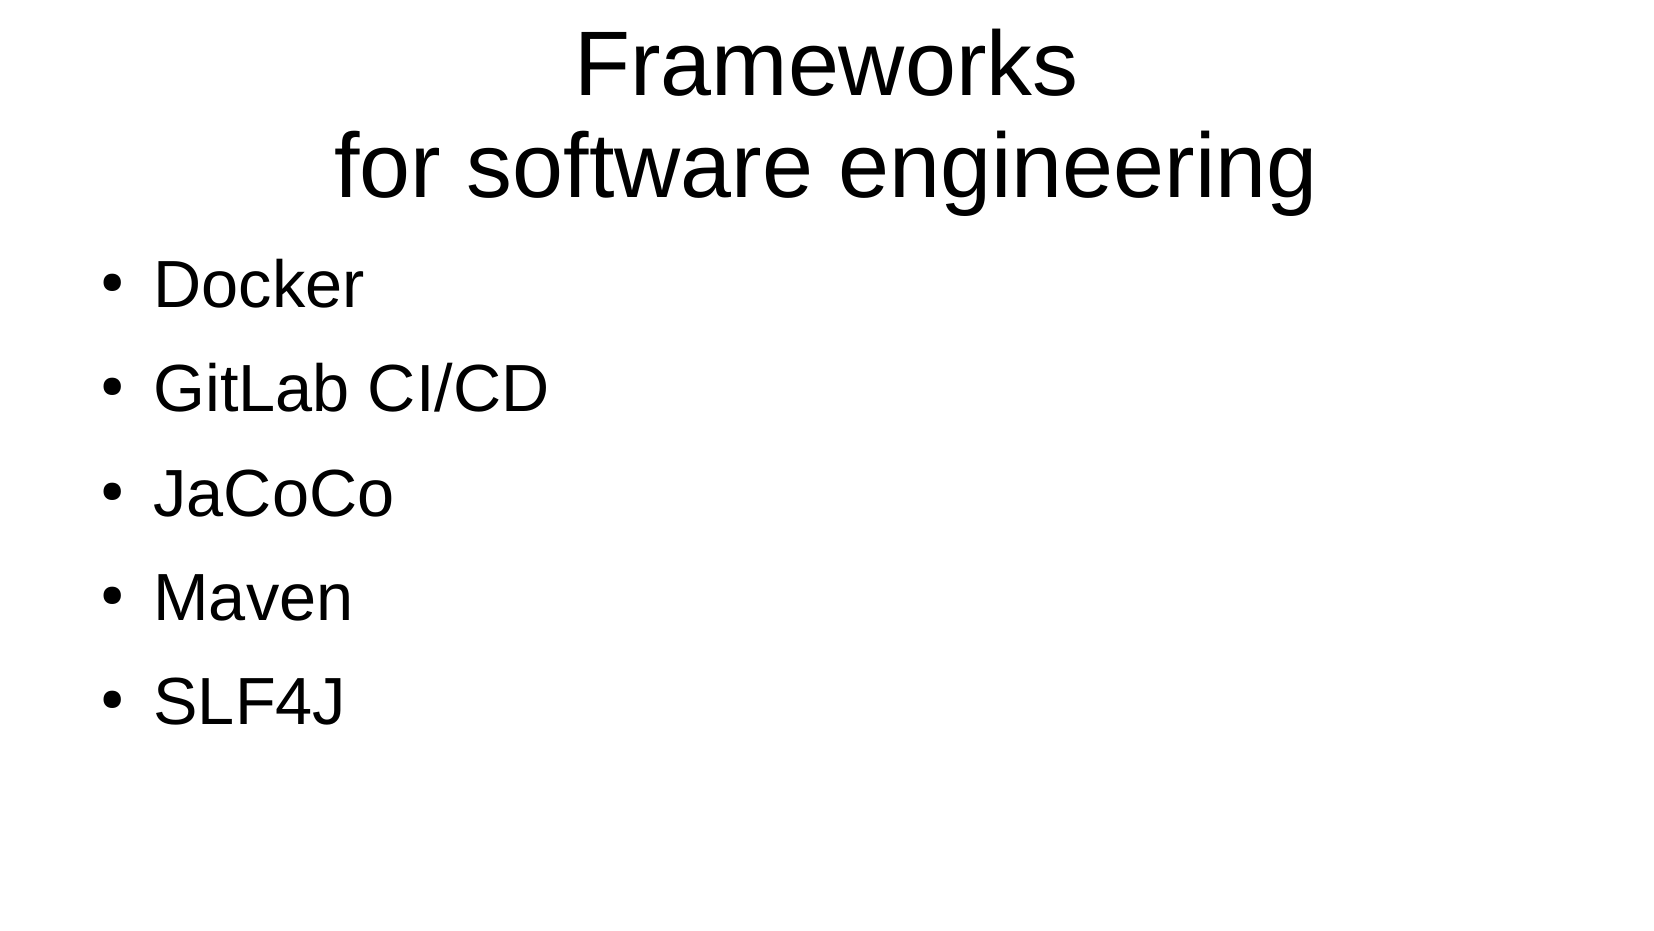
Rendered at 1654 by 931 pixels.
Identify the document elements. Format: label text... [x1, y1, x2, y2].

list Docker GitLab CI/CD JaCoCo Maven SLF4J [82, 247, 1571, 787]
title Frameworks for software engineering [82, 12, 1571, 218]
